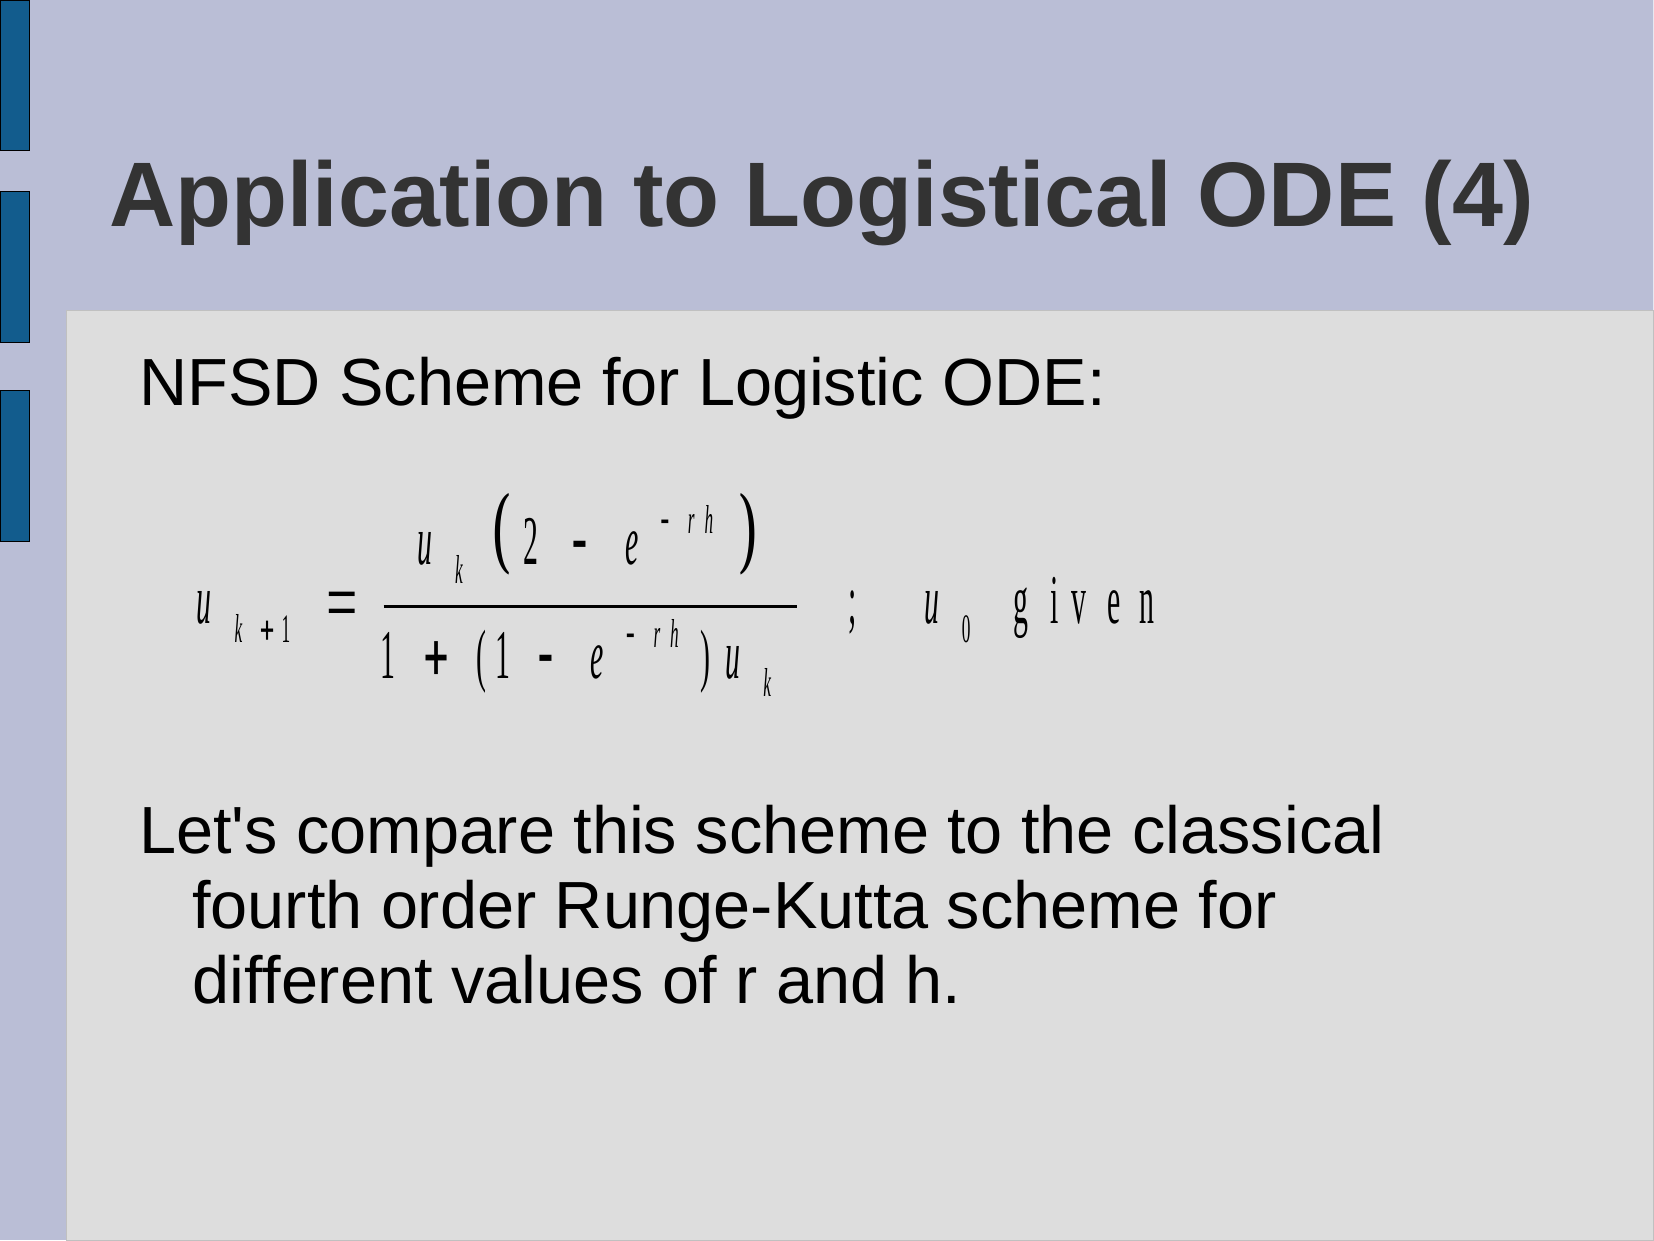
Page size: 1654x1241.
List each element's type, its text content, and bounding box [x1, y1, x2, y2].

picture [187, 484, 1192, 712]
list NFSD Scheme for Logistic ODE: Let's compare this scheme to the classical fourth order Runge-Kutta scheme for different values of r and h. [121, 344, 1534, 1127]
title Application to Logistical ODE (4) [94, 91, 1551, 299]
